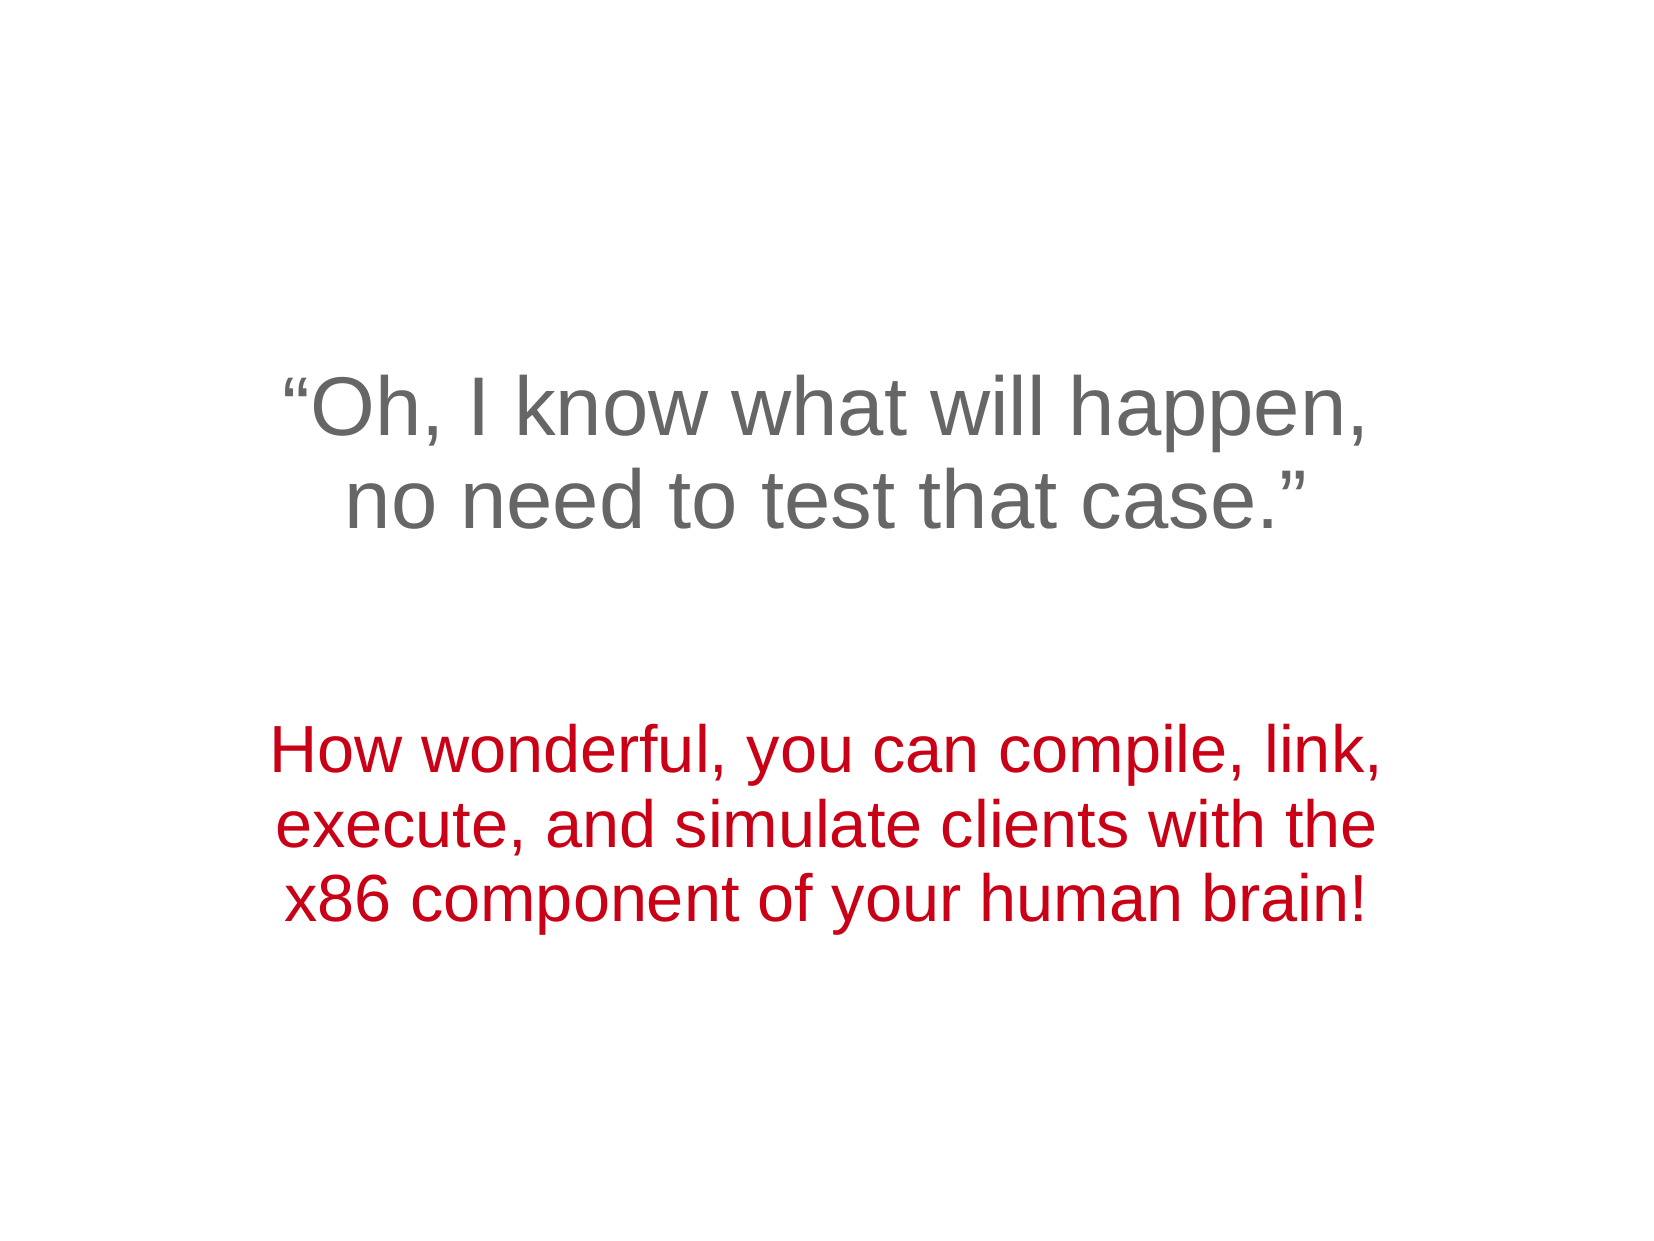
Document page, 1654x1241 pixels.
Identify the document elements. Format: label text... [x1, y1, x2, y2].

text_box How wonderful, you can compile, link, execute, and simulate clients with the x86 component of your human brain! [225, 712, 1429, 936]
subtitle “Oh, I know what will happen, no need to test that case.” [82, 171, 1571, 735]
